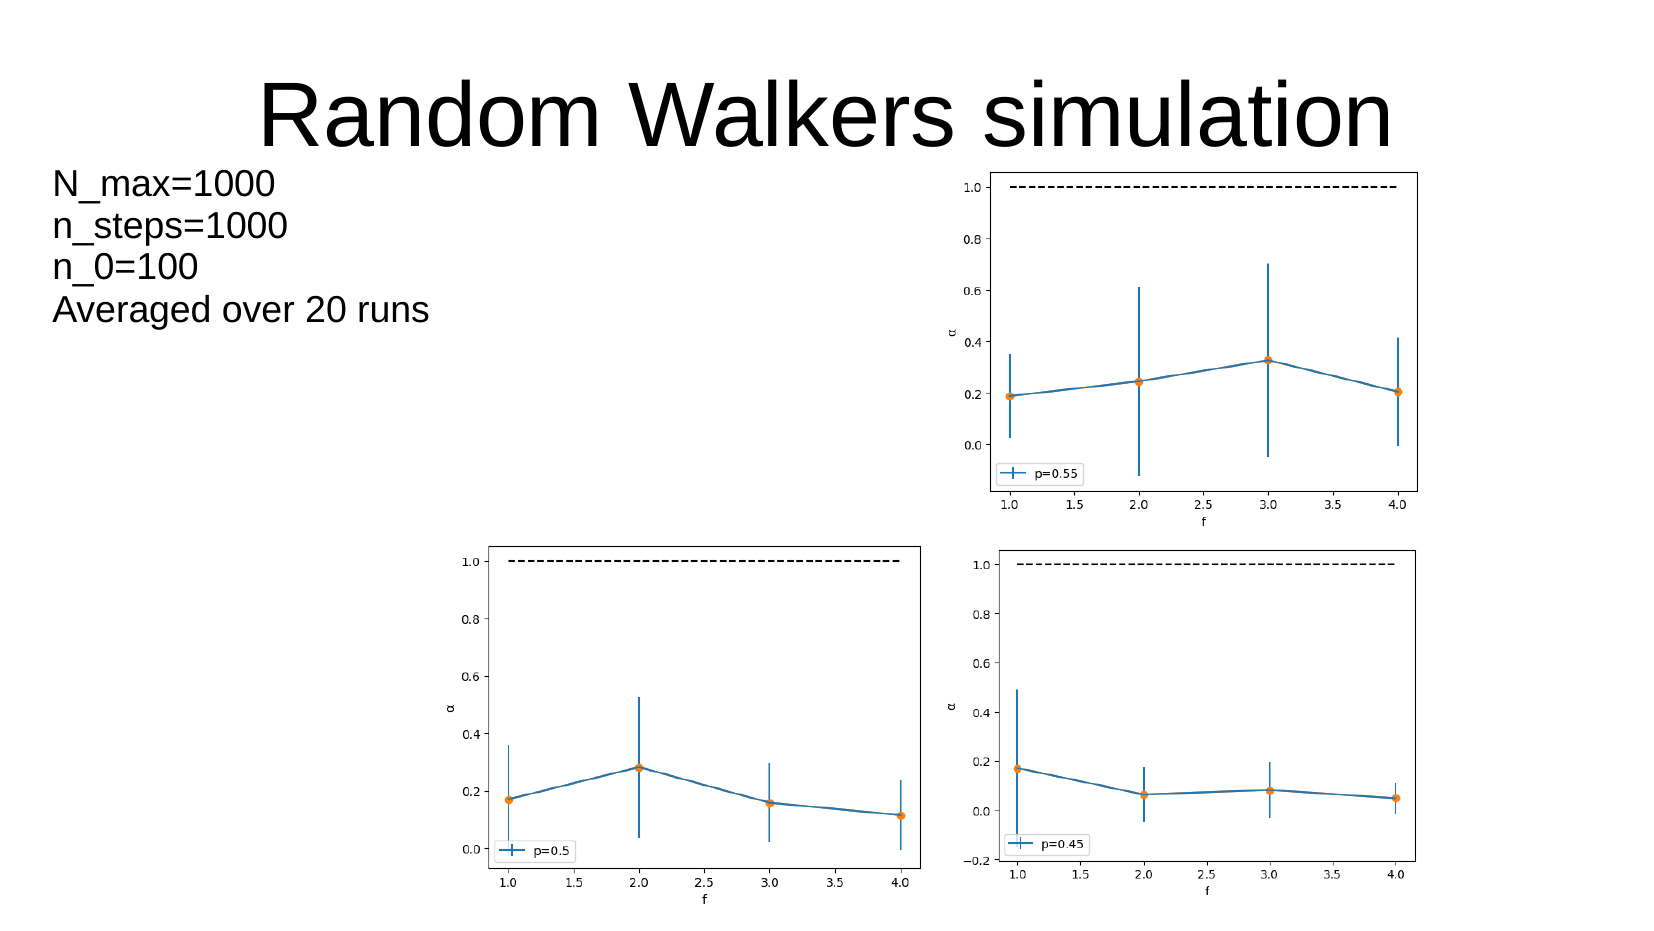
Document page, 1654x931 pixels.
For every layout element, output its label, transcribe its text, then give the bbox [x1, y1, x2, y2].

picture [937, 164, 1425, 536]
text_box N_max=1000 n_steps=1000 n_0=100 Averaged over 20 runs [37, 154, 488, 338]
title Random Walkers simulation [82, 37, 1571, 193]
picture [937, 542, 1422, 905]
picture [435, 538, 928, 914]
